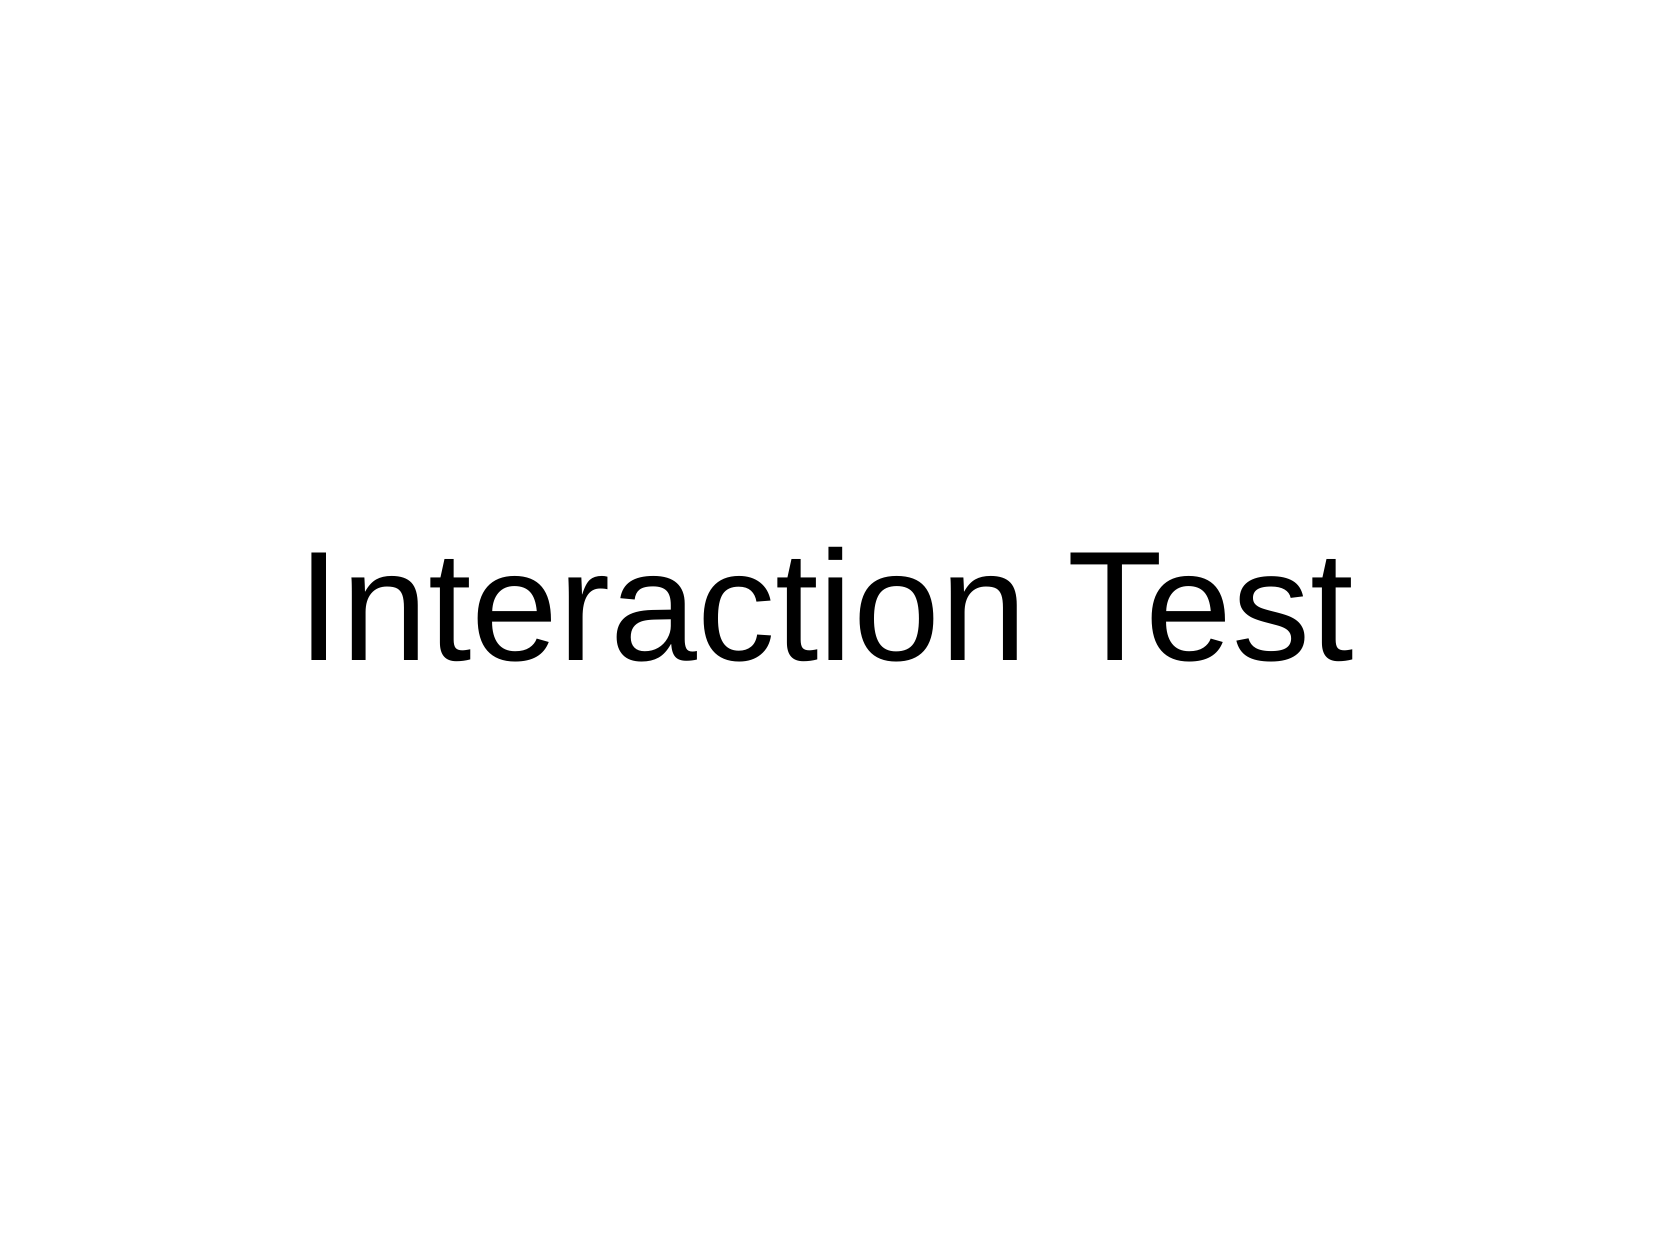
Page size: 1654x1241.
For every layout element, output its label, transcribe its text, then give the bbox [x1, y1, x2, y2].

title Interaction Test [82, 49, 1571, 1163]
